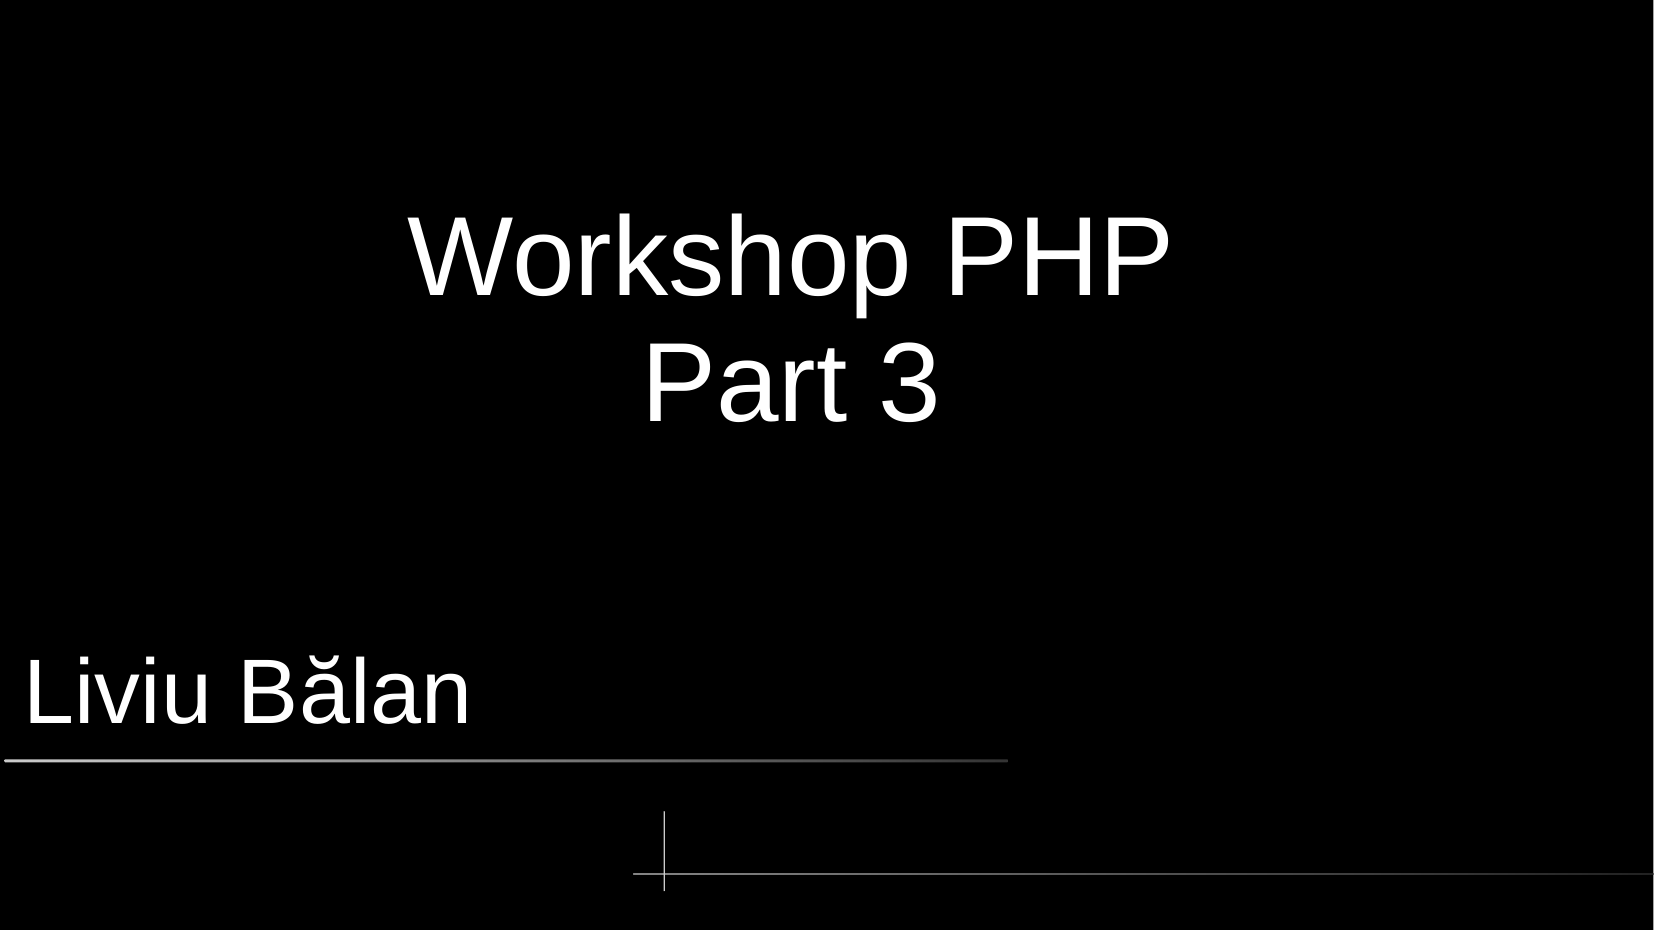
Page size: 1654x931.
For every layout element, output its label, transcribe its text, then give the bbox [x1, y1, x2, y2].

title Liviu Bălan [23, 637, 1501, 746]
text_box Workshop PHP Part 3 [259, 106, 1323, 533]
